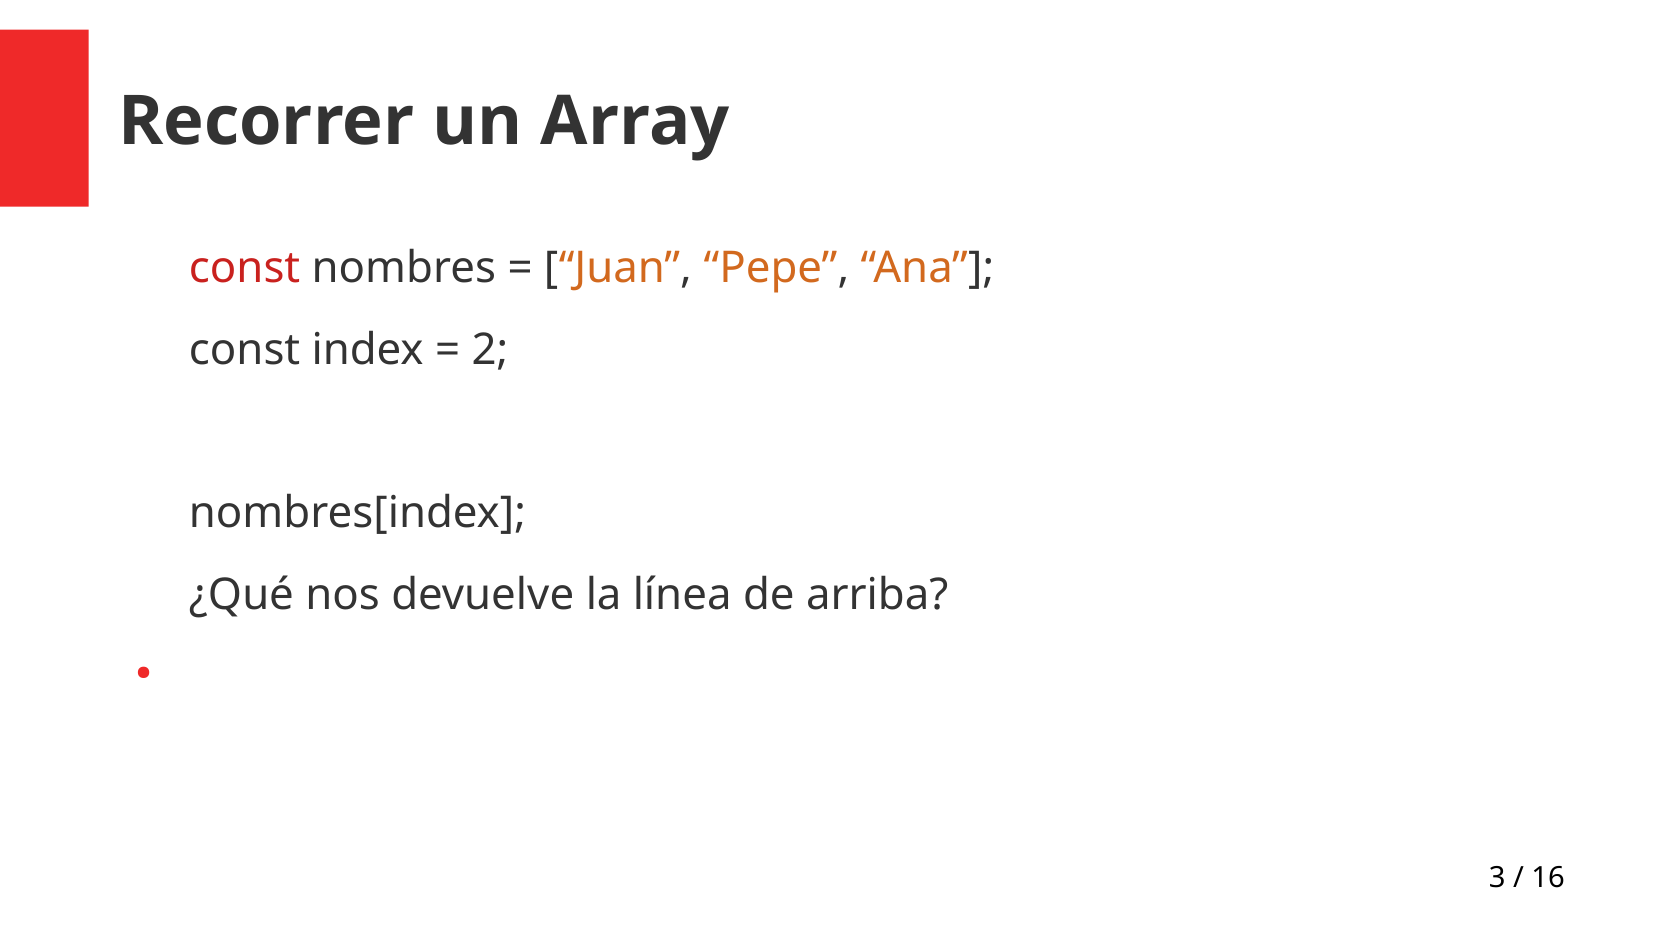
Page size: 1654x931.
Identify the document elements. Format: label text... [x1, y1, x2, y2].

list const nombres = [“Juan”, “Pepe”, “Ana”]; const index = 2; nombres[index]; ¿Qué nos devuelve la línea de arriba? [118, 236, 1595, 798]
title Recorrer un Array [118, 29, 1595, 207]
